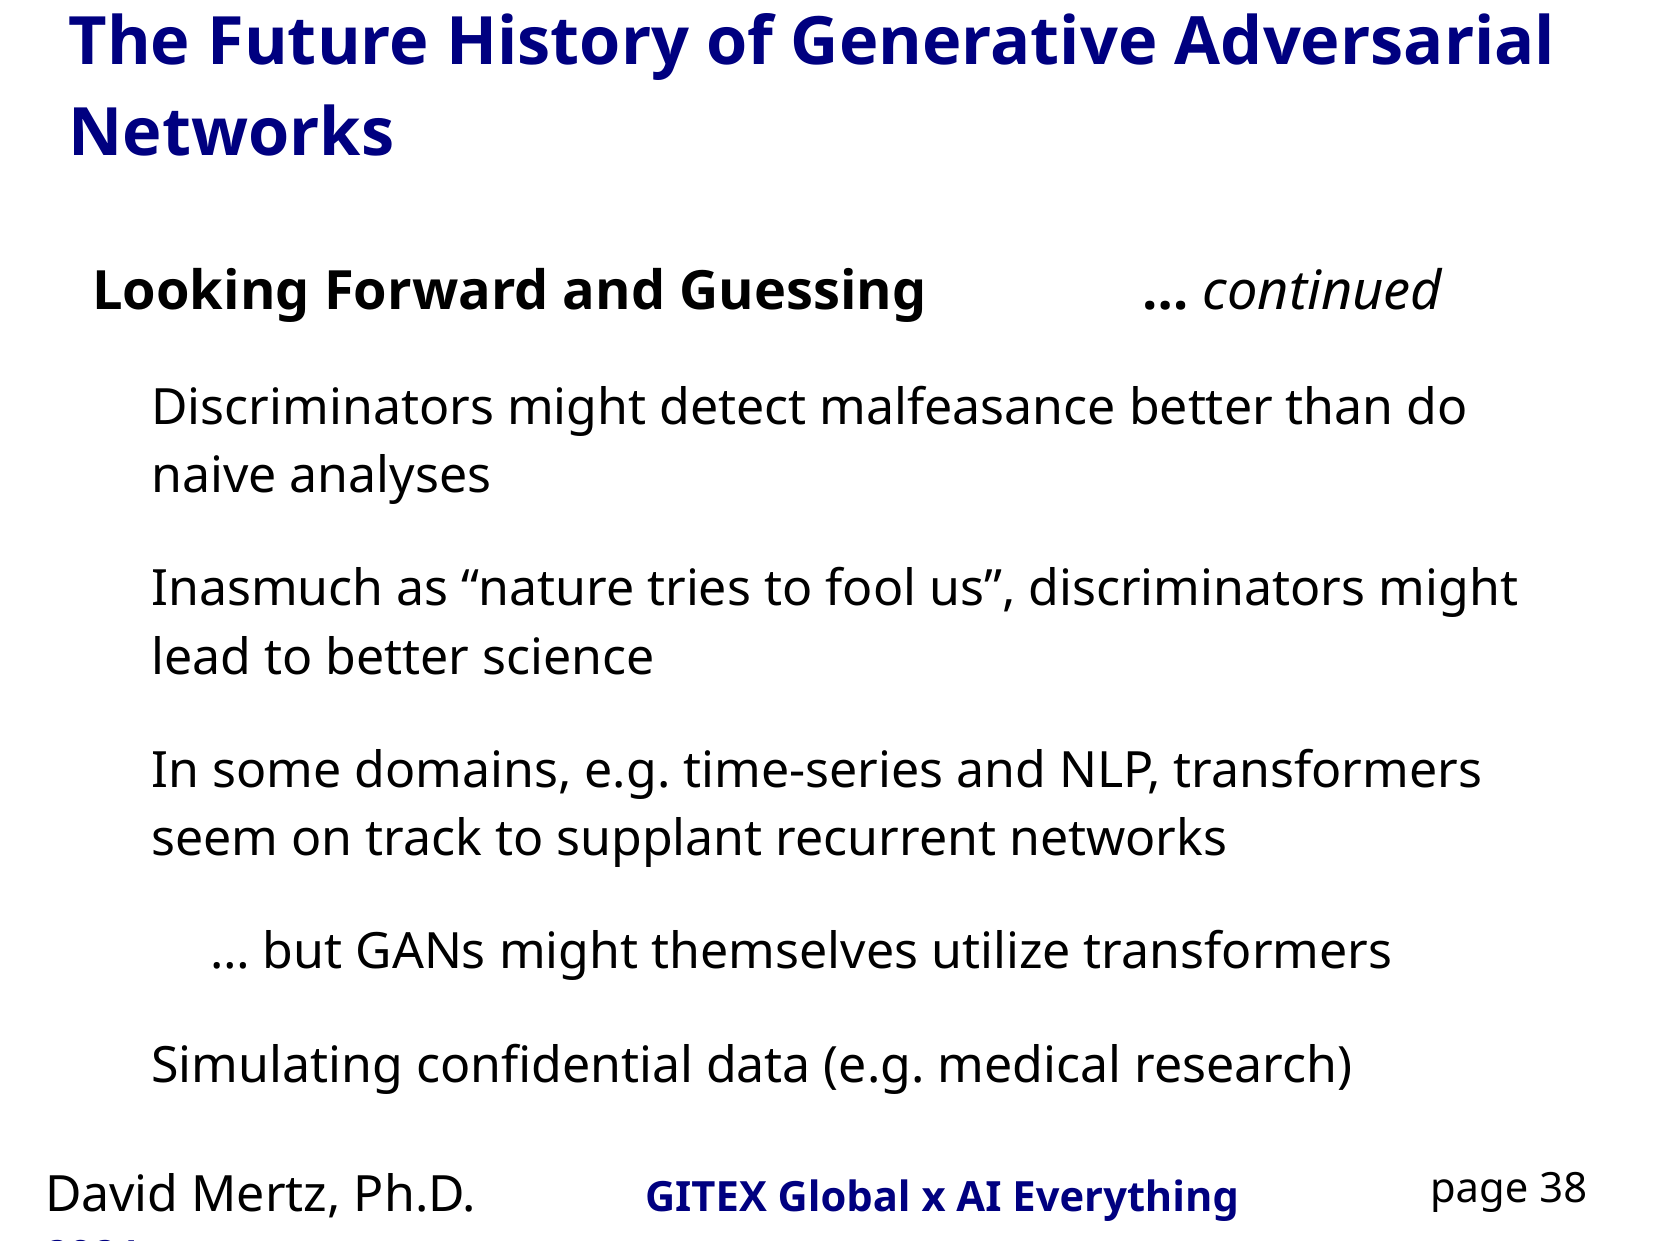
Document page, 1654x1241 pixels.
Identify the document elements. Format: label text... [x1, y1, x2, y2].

list Looking Forward and Guessing … continued Discriminators might detect malfeasance better than do naive analyses Inasmuch as “nature tries to fool us”, discriminators might lead to better science In some domains, e.g. time-series and NLP, transformers seem on track to supplant recurrent networks … but GANs might themselves utilize transformers Simulating confidential data (e.g. medical research) [92, 251, 1561, 1059]
